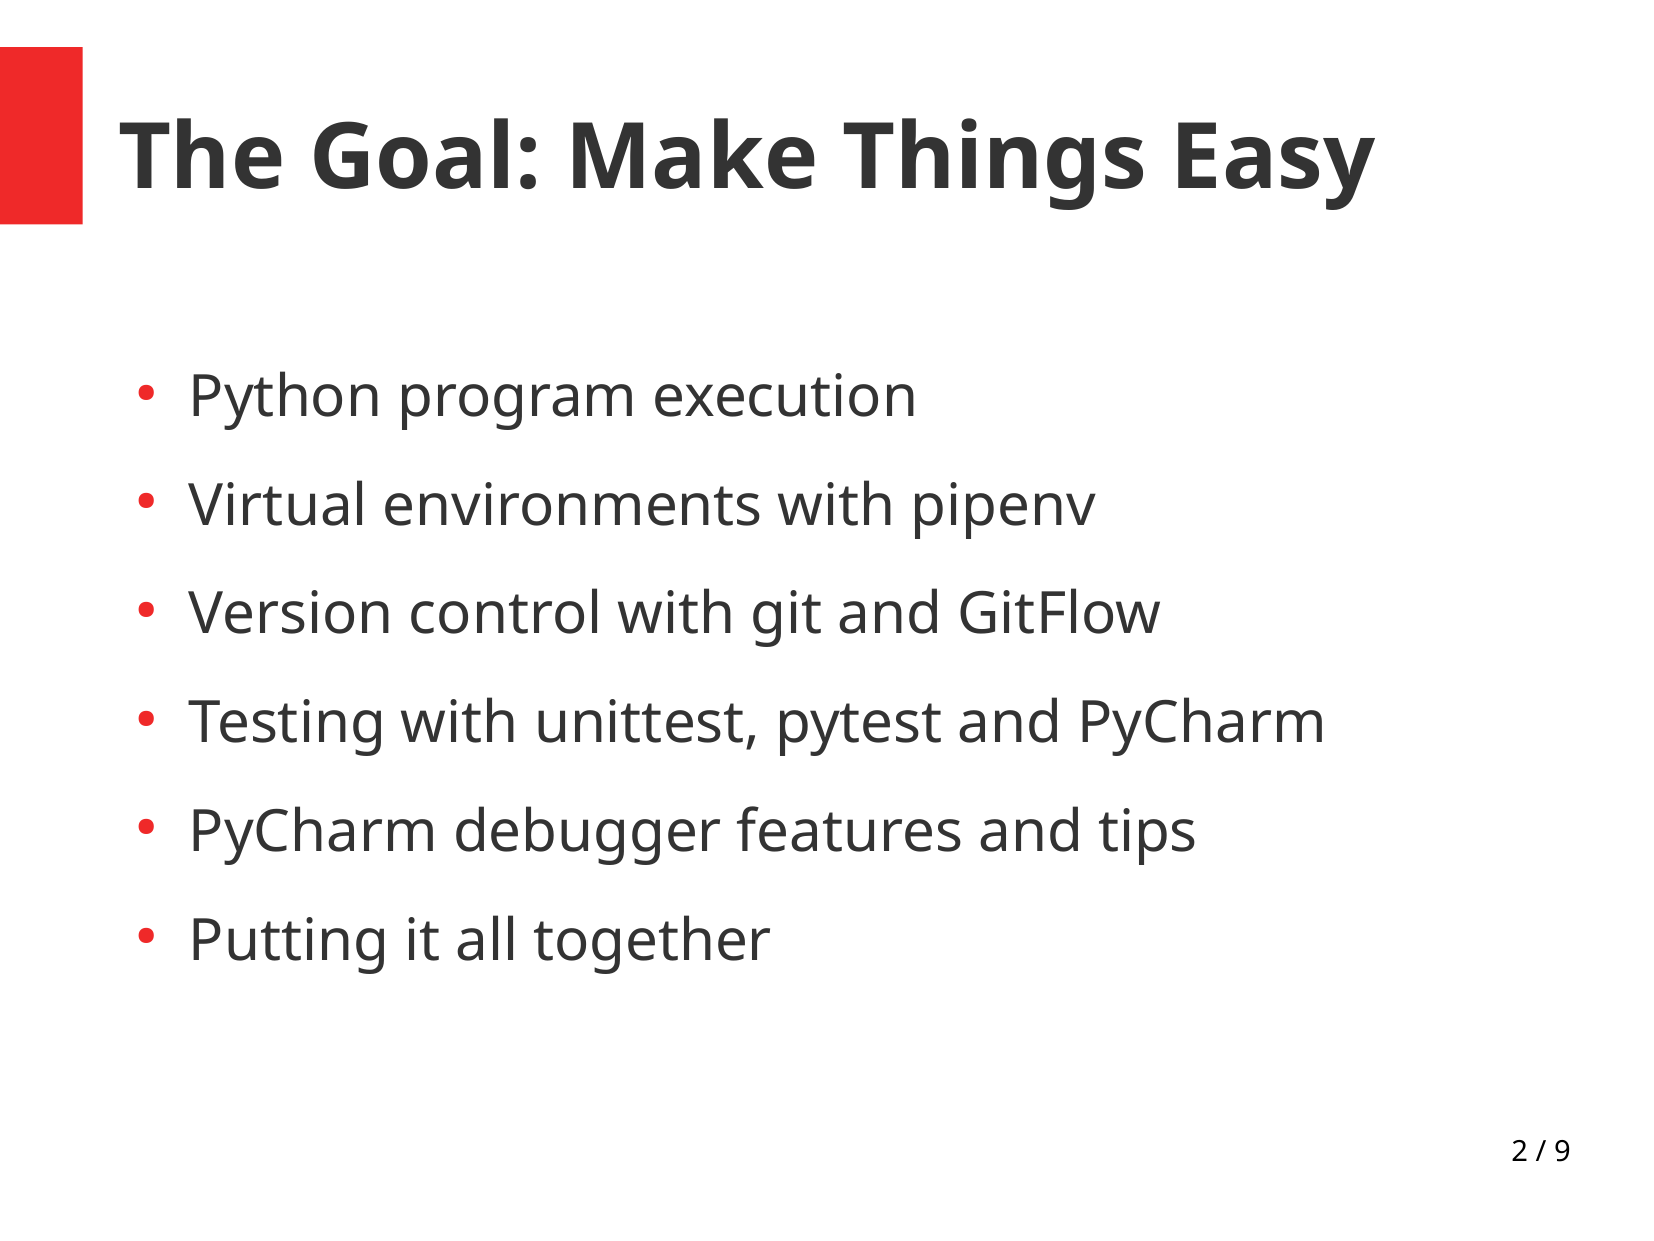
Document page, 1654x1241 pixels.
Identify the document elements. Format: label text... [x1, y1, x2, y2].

list Python program execution Virtual environments with pipenv Version control with git and GitFlow Testing with unittest, pytest and PyCharm PyCharm debugger features and tips Putting it all together [118, 354, 1536, 1074]
title The Goal: Make Things Easy [118, 49, 1571, 257]
